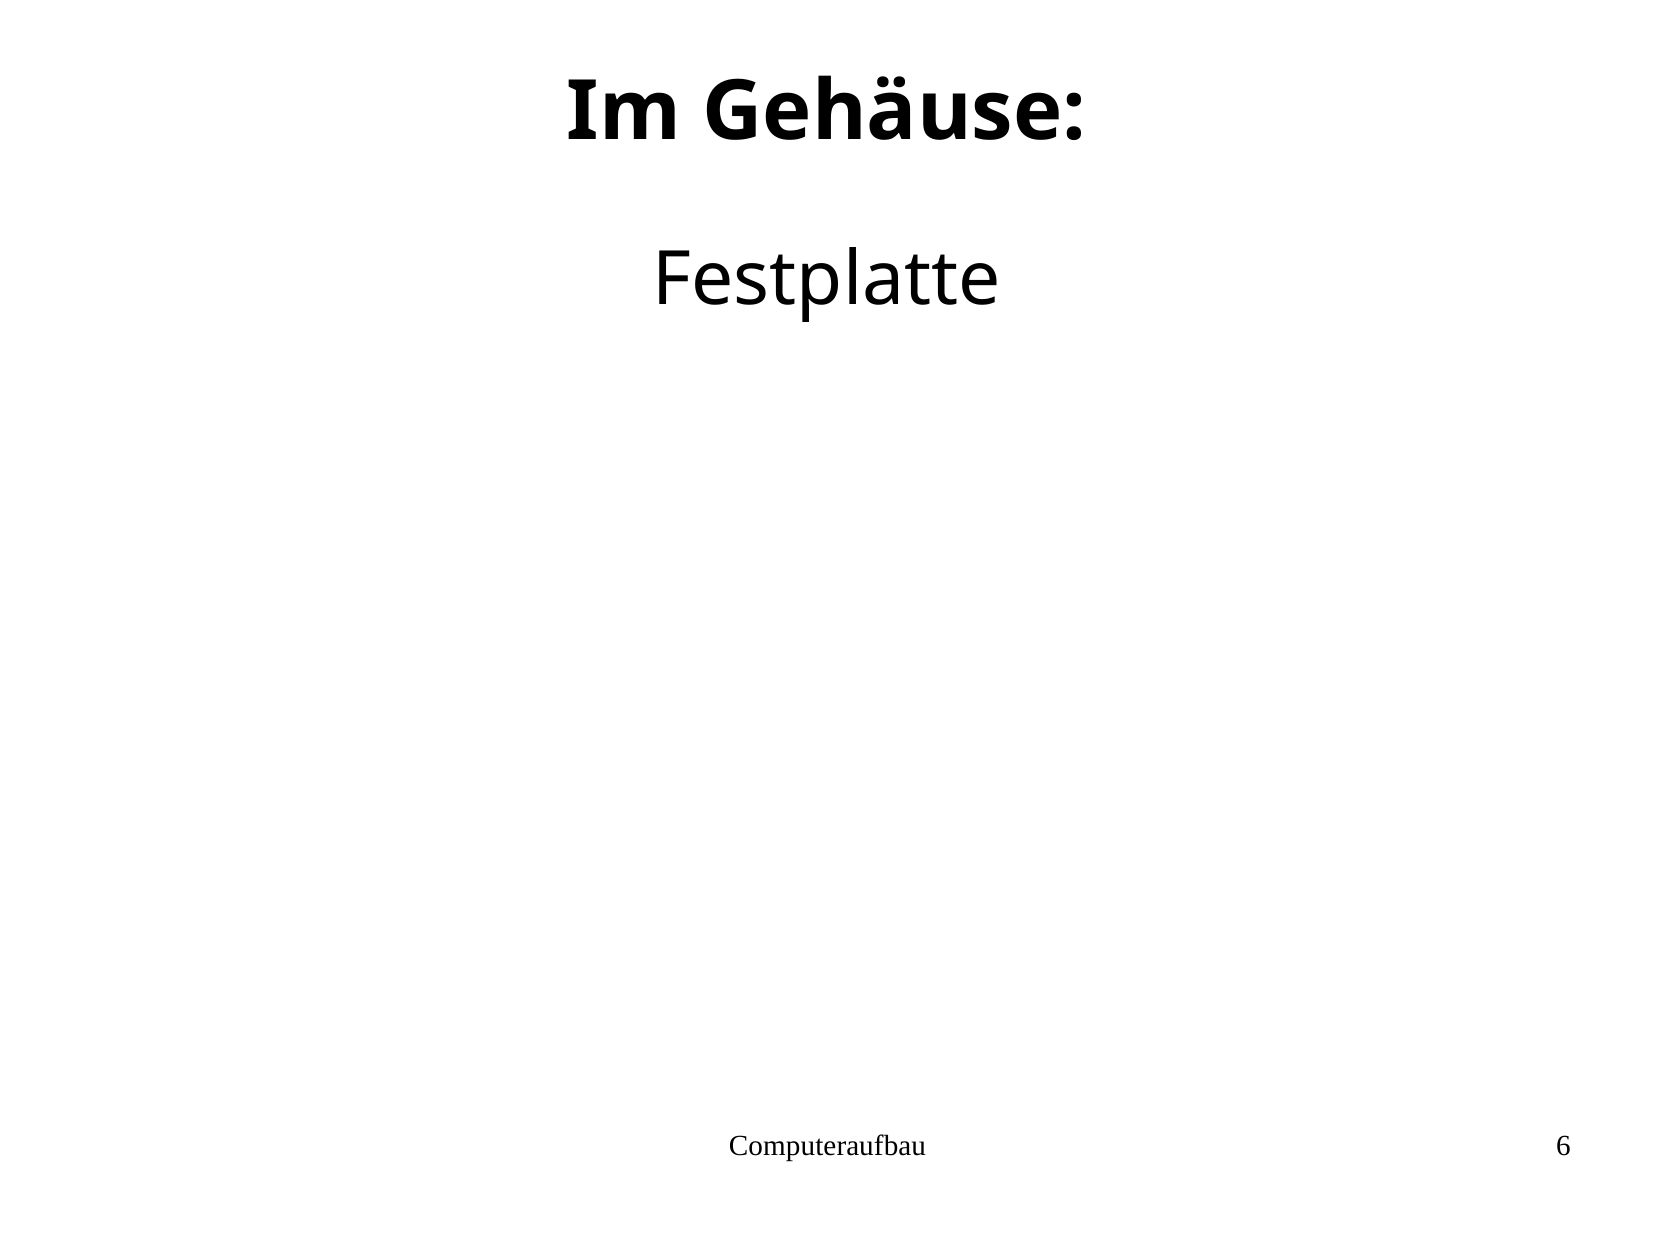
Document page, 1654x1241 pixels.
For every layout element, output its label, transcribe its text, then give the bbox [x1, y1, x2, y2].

title Im Gehäuse: [82, 49, 1571, 166]
list Festplatte [82, 224, 1571, 1111]
